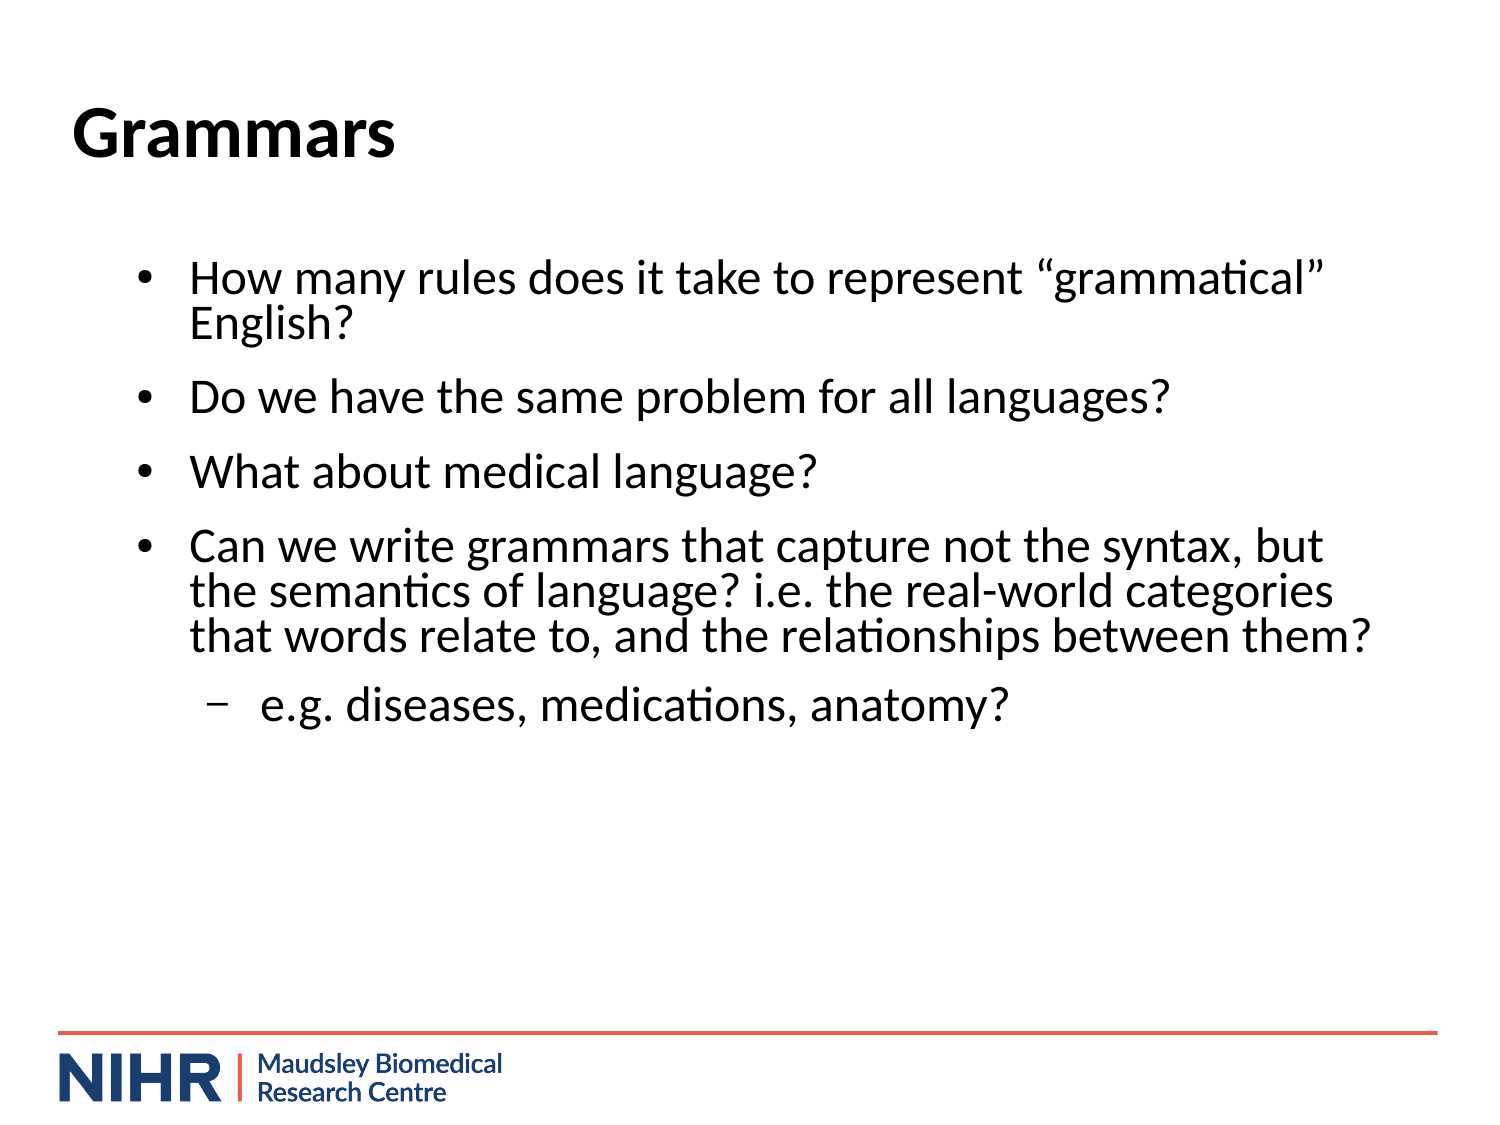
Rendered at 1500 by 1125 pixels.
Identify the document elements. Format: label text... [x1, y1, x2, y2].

list How many rules does it take to represent “grammatical” English? Do we have the same problem for all languages? What about medical language? Can we write grammars that capture not the syntax, but the semantics of language? i.e. the real-world categories that words relate to, and the relationships between them? e.g. diseases, medications, anatomy? [118, 258, 1394, 922]
picture [29, 1018, 531, 1125]
title Grammars [72, 41, 1423, 237]
